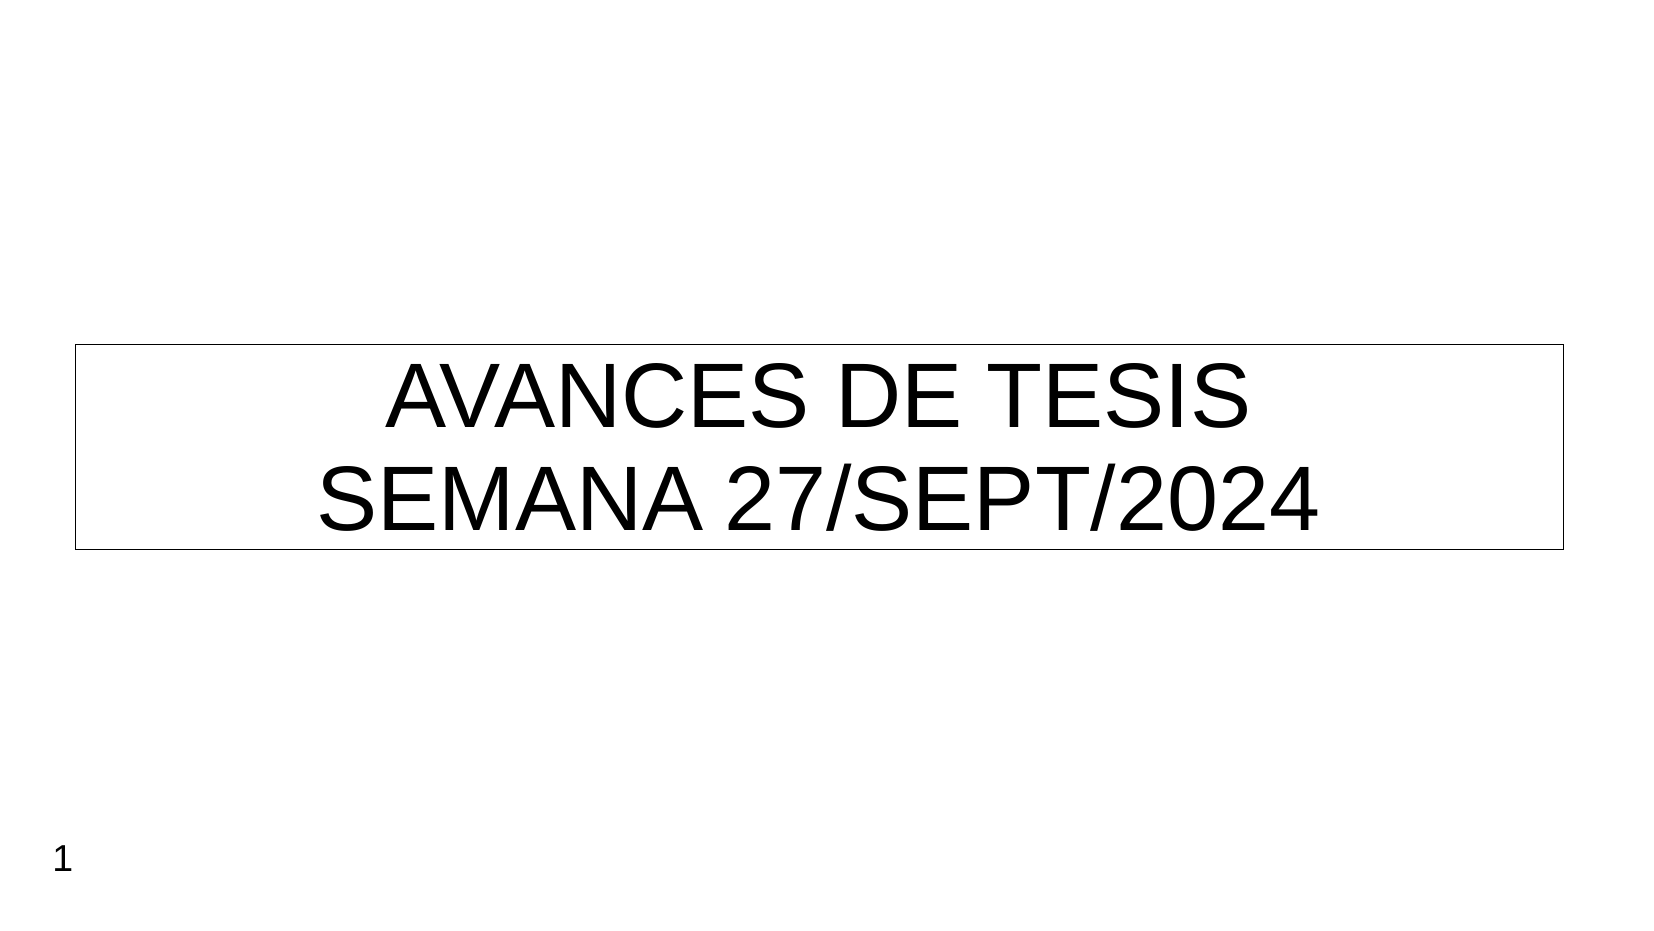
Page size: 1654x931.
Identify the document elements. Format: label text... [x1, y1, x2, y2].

title AVANCES DE TESIS SEMANA 27/SEPT/2024 [75, 344, 1564, 550]
text_box <number> [37, 829, 667, 901]
